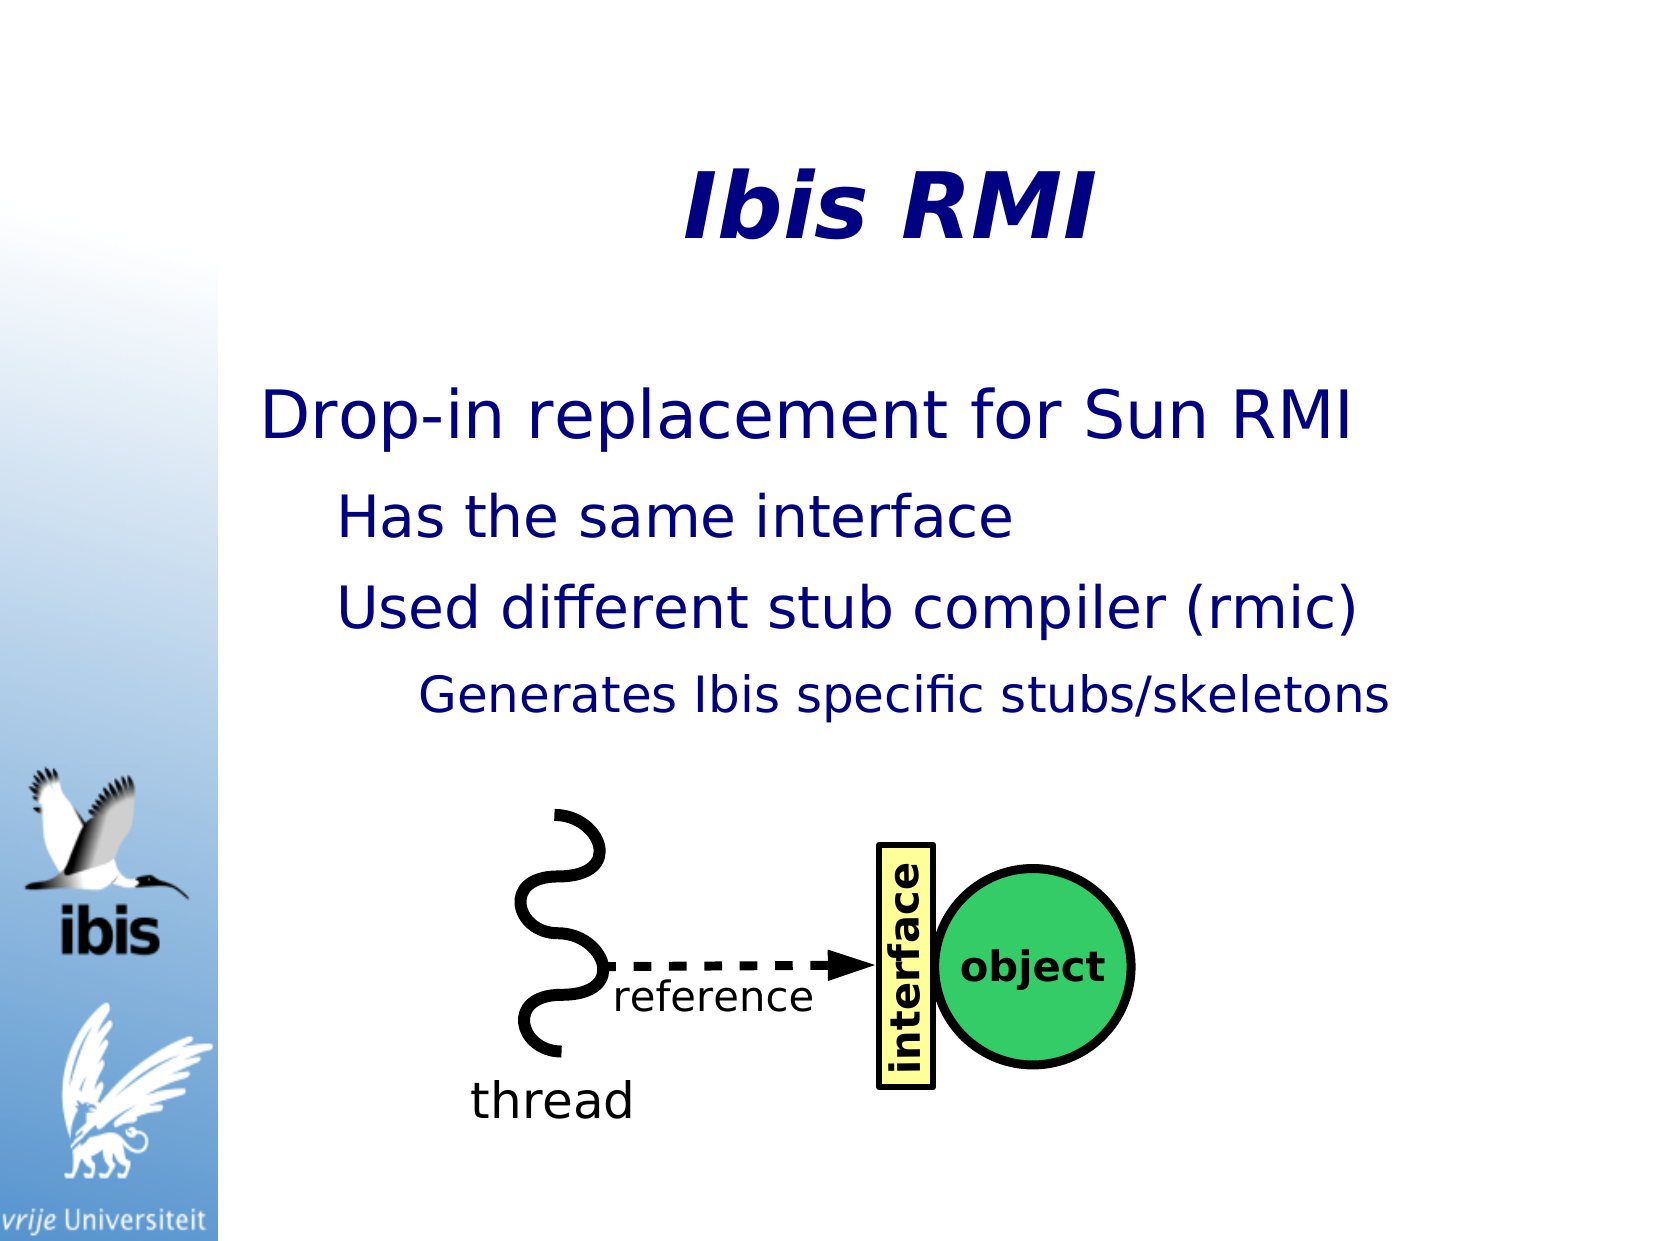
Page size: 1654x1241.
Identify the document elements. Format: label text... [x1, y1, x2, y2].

text_box thread [470, 1072, 637, 1131]
text_box interface [879, 862, 931, 1076]
text_box reference [612, 972, 815, 1021]
title Ibis RMI [248, 102, 1534, 310]
text_box [879, 844, 934, 1088]
picture [0, 0, 218, 1241]
text_box object [934, 868, 1132, 1065]
list Drop-in replacement for Sun RMI Has the same interface Used different stub compiler (rmic) Generates Ibis specific stubs/skeletons [241, 376, 1654, 1158]
